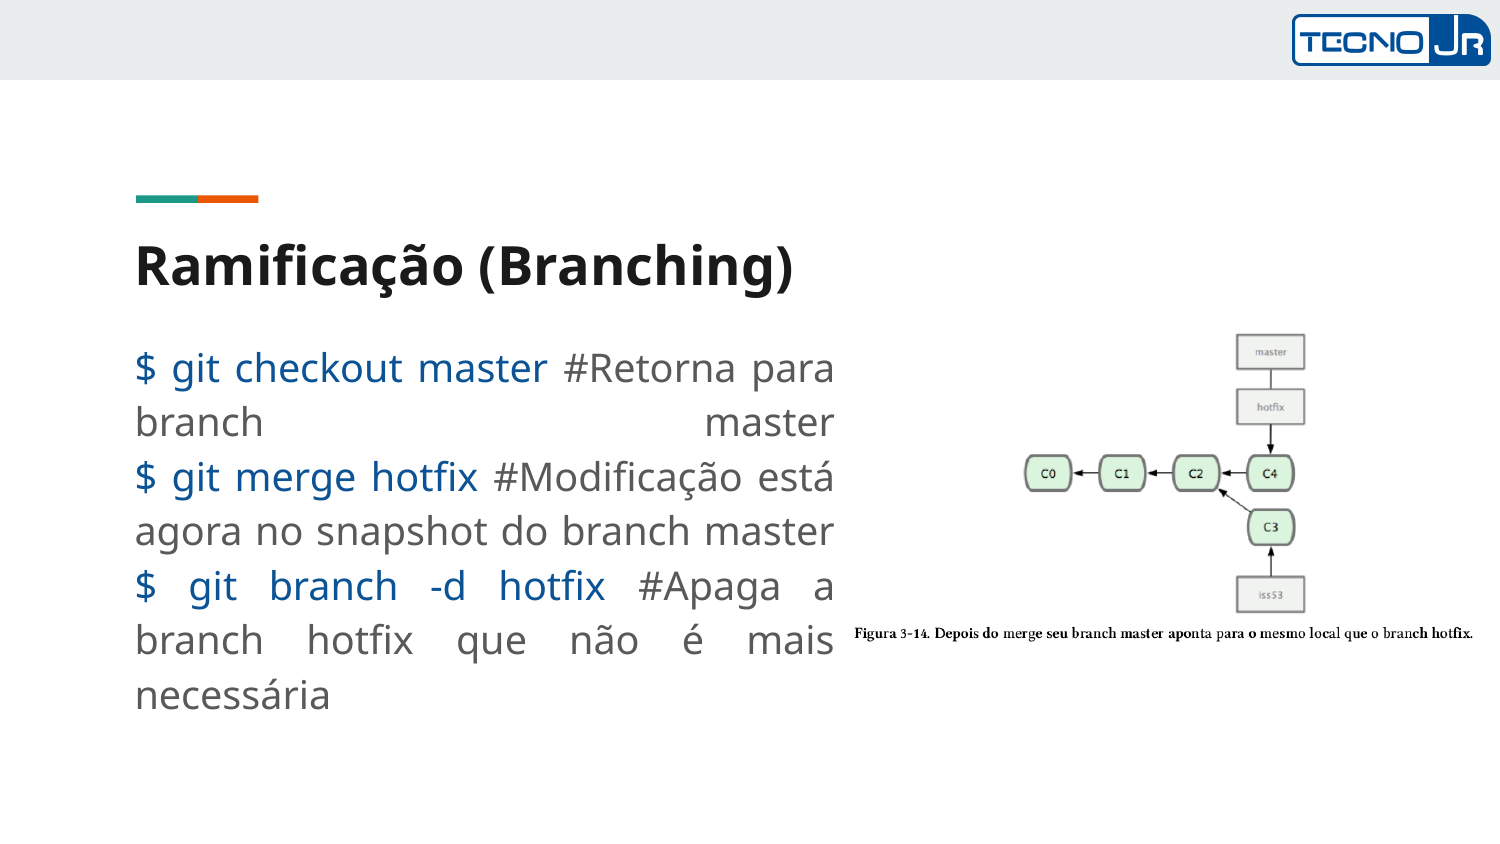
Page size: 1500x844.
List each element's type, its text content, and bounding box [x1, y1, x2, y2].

list $ git checkout master #Retorna para branch master $ git merge hotfix #Modificação está agora no snapshot do branch master $ git branch -d hotfix #Apaga a branch hotfix que não é mais necessária [119, 341, 851, 712]
title Ramificação (Branching) [119, 216, 1381, 305]
picture [850, 329, 1475, 644]
picture [1292, 14, 1491, 66]
